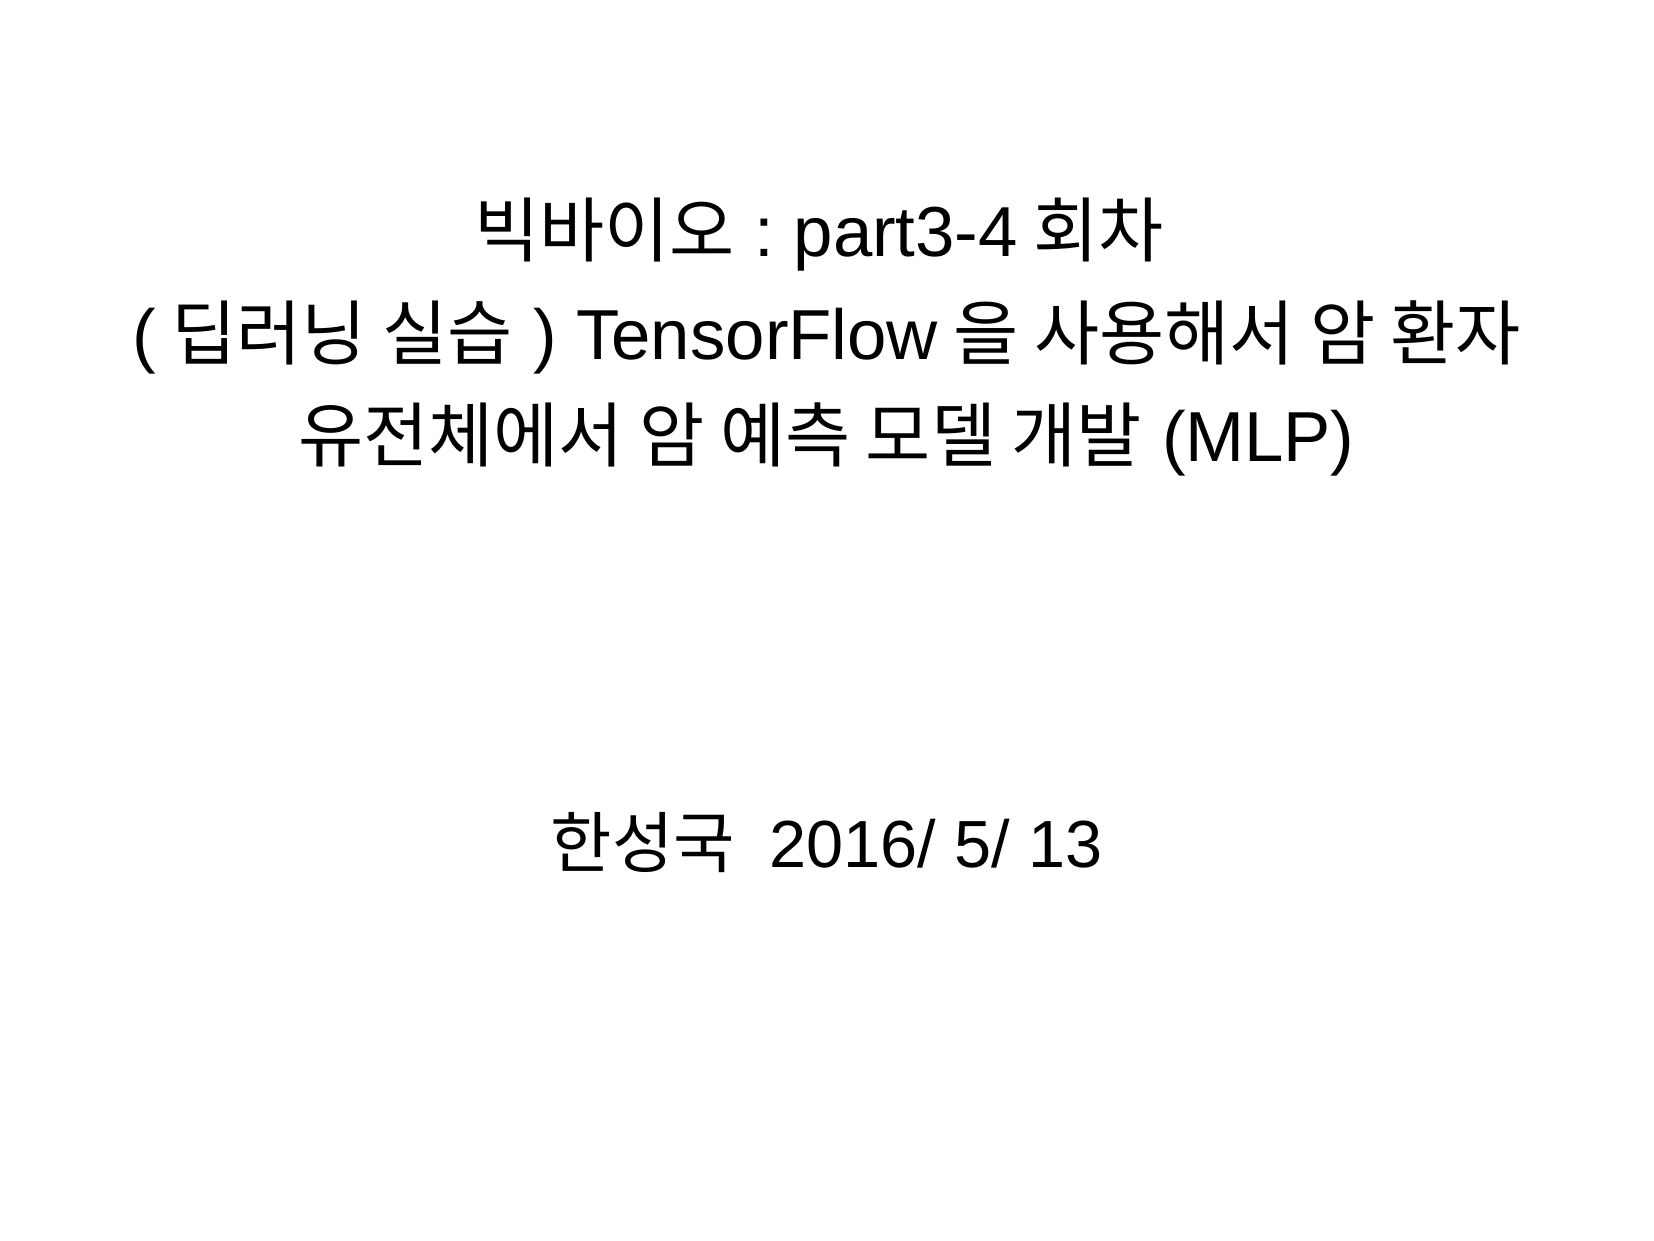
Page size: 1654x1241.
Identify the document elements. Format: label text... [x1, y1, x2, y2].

title 빅바이오: part3-4회차 (딥러닝 실습) TensorFlow을 사용해서 암 환자 유전체에서 암 예측 모델 개발(MLP) [82, 90, 1571, 479]
subtitle 한성국 2016/ 5/ 13 [82, 479, 1571, 1199]
